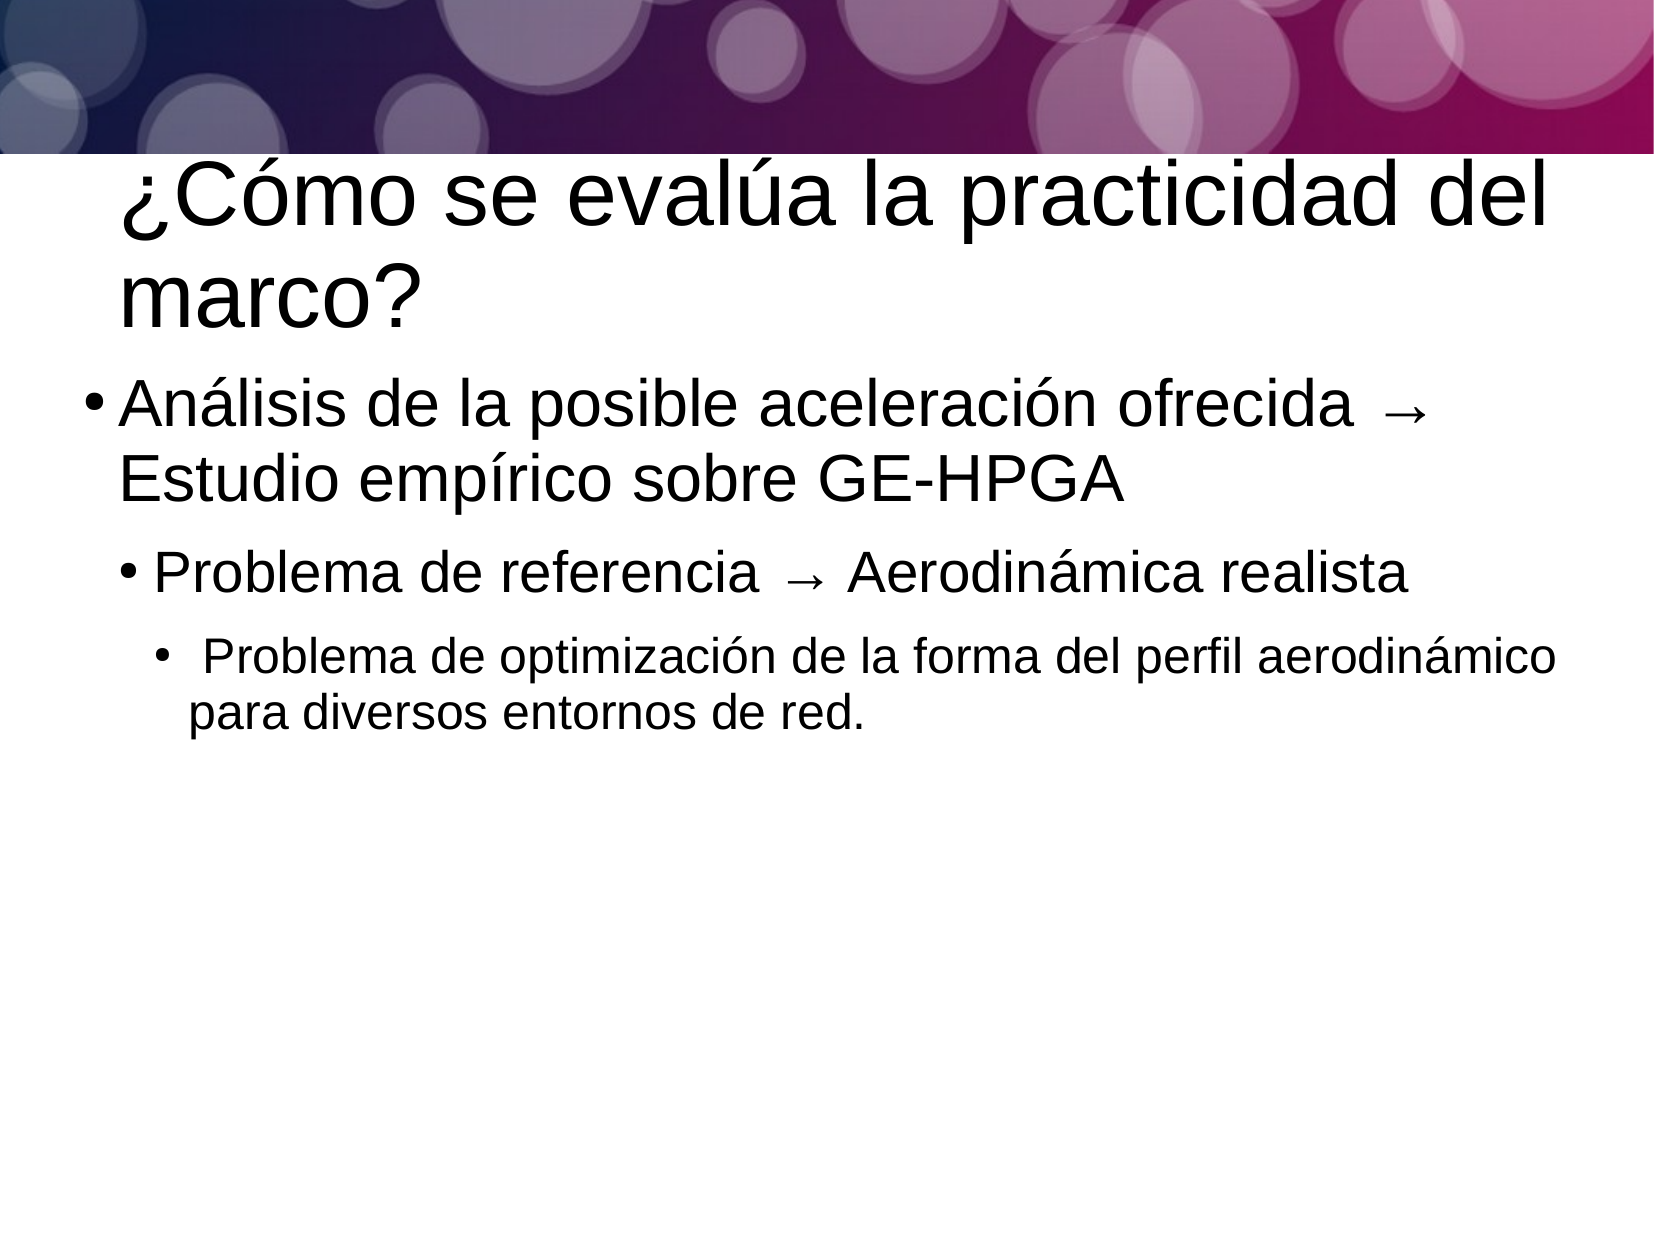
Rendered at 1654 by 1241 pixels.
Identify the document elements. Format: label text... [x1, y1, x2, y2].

title ¿Cómo se evalúa la practicidad del marco? [82, 142, 1571, 348]
list Análisis de la posible aceleración ofrecida → Estudio empírico sobre GE-HPGA Problema de referencia → Aerodinámica realista Problema de optimización de la forma del perfil aerodinámico para diversos entornos de red. [82, 366, 1571, 1087]
picture [0, 0, 1654, 154]
